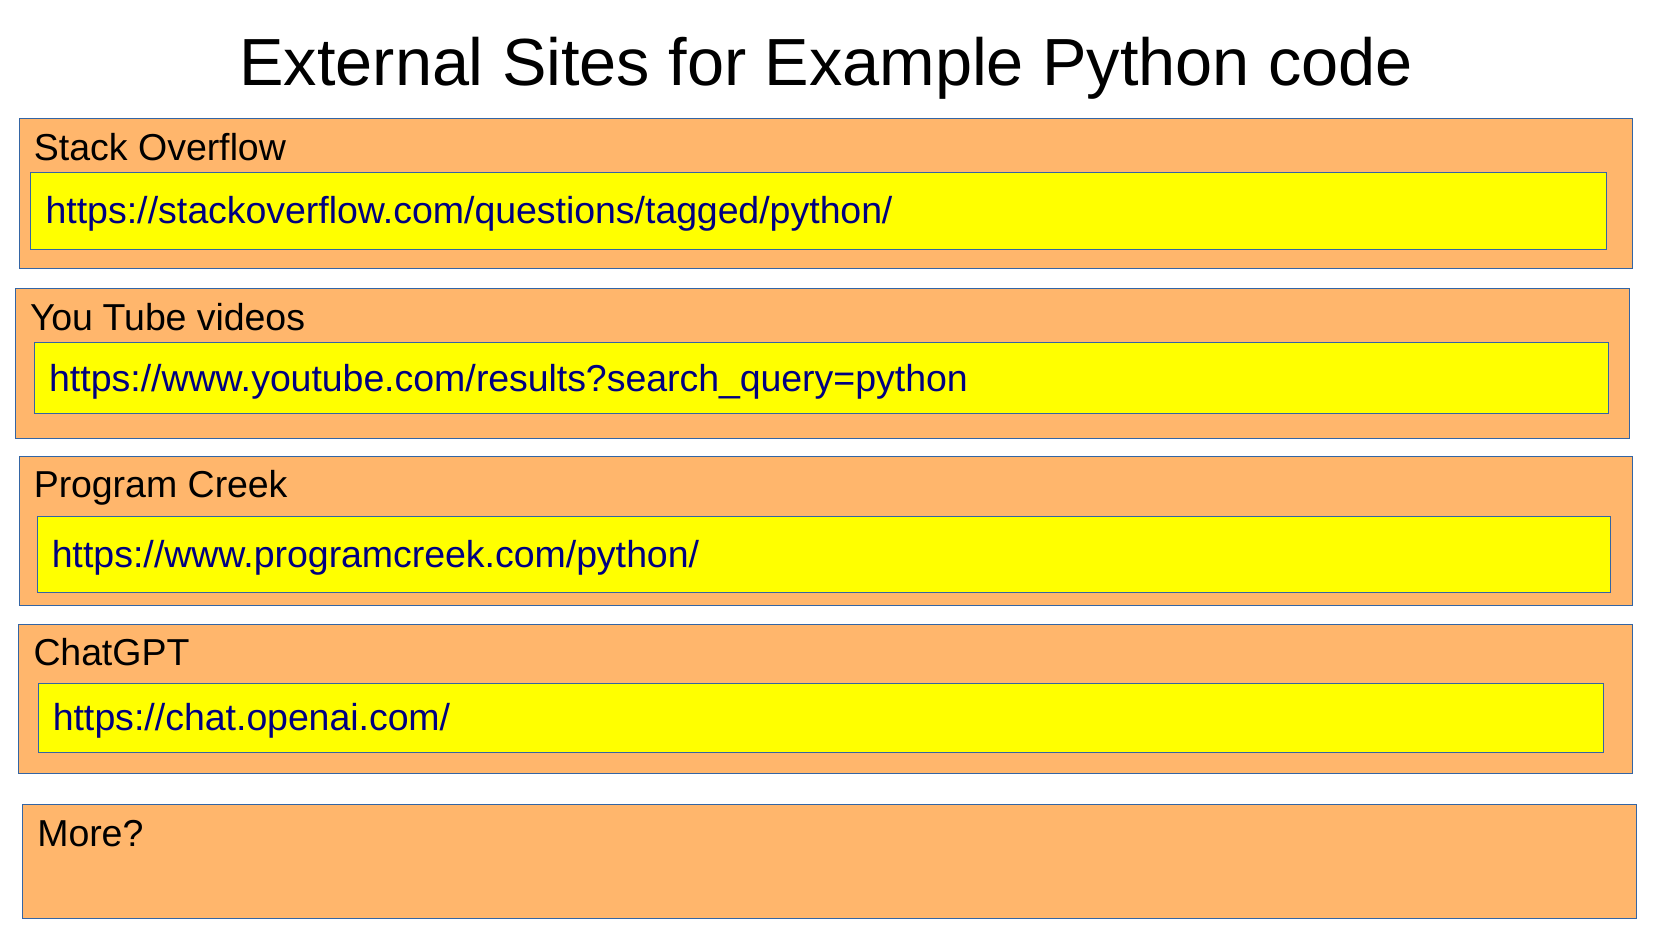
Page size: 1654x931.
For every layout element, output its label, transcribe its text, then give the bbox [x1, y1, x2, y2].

text_box You Tube videos [15, 288, 1630, 439]
text_box https://www.youtube.com/results?search_query=python [34, 342, 1609, 414]
text_box Stack Overflow [19, 118, 1633, 269]
text_box https://stackoverflow.com/questions/tagged/python/ [30, 172, 1607, 250]
text_box More? [22, 804, 1637, 919]
text_box https://chat.openai.com/ [38, 683, 1604, 753]
text_box https://www.programcreek.com/python/ [37, 516, 1611, 593]
text_box Program Creek [19, 456, 1633, 606]
title External Sites for Example Python code [82, 24, 1571, 100]
text_box ChatGPT [18, 624, 1633, 774]
